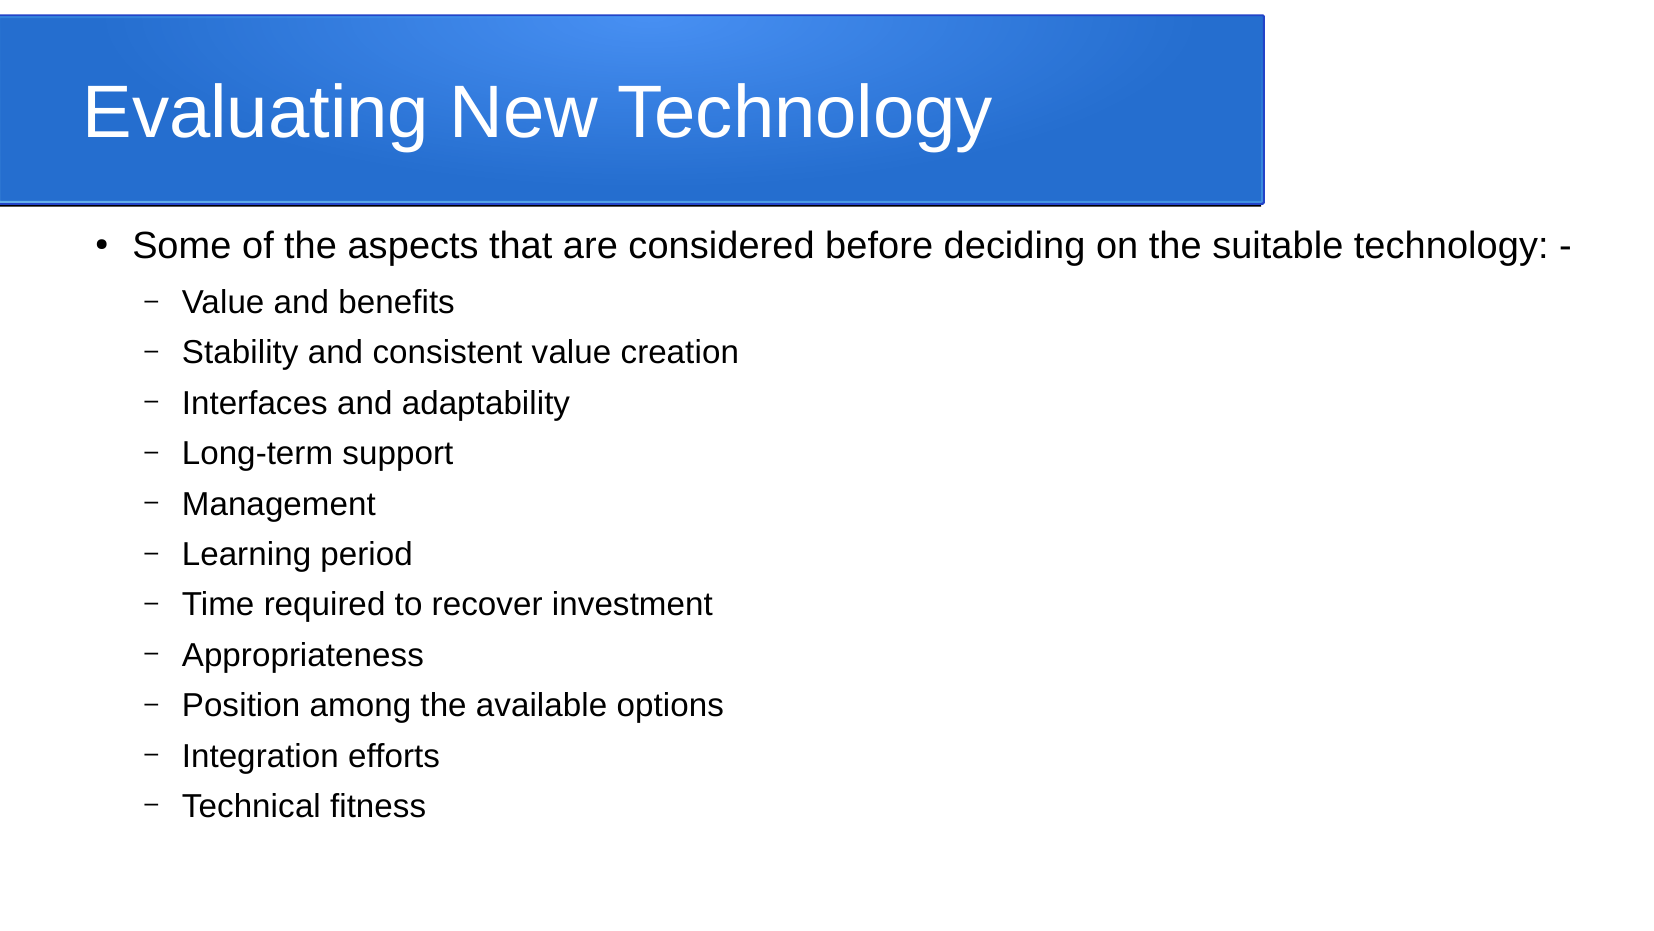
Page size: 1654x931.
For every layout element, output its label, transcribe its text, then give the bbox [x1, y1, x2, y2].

title Evaluating New Technology [82, 35, 1235, 189]
list Some of the aspects that are considered before deciding on the suitable technology: - Value and benefits Stability and consistent value creation Interfaces and adaptability Long-term support Management Learning period Time required to recover investment Appropriateness Position among the available options Integration efforts Technical fitness [82, 224, 1591, 871]
